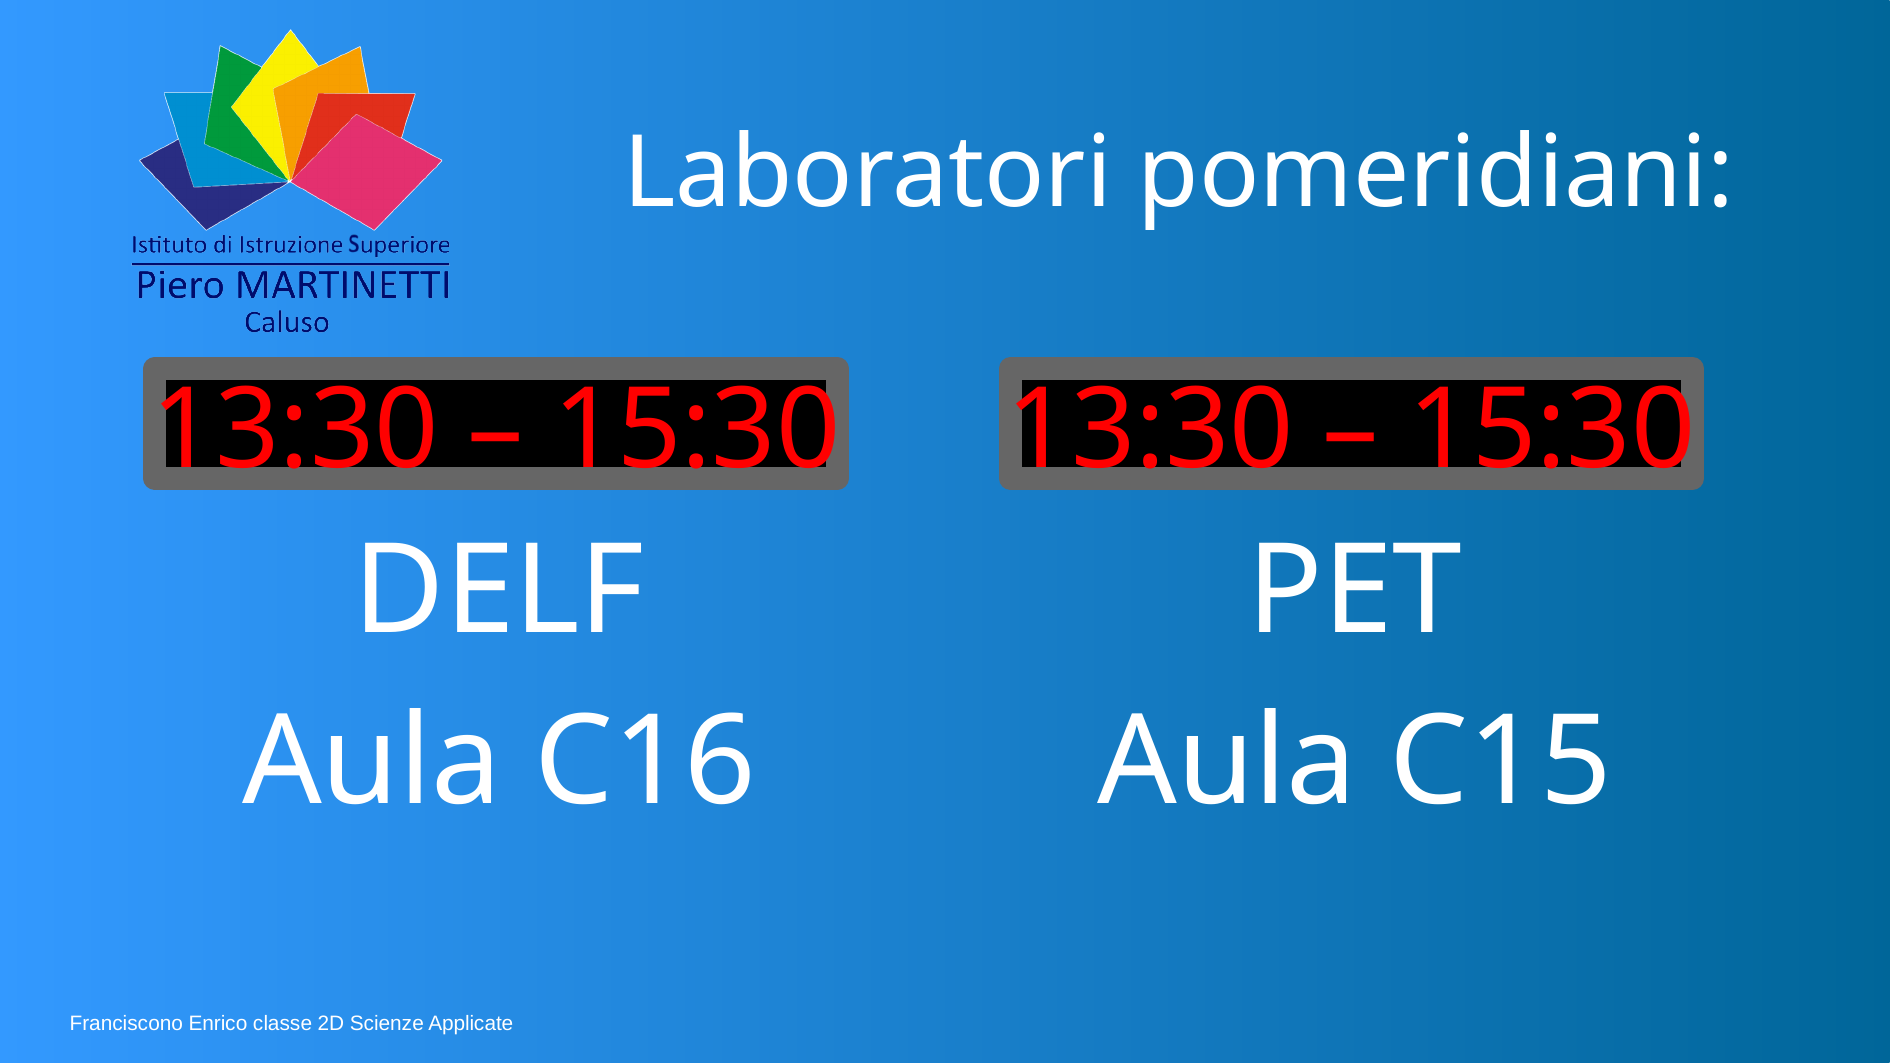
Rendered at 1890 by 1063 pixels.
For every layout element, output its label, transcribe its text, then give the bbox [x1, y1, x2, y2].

text_box 13:30 – 15:30 [154, 368, 838, 479]
picture [0, 23, 591, 355]
text_box Laboratori pomeridiani: [591, 91, 1861, 338]
text_box 13:30 – 15:30 [1010, 368, 1693, 479]
text_box PET Aula C15 [607, 491, 1890, 1042]
text_box DELF Aula C16 [0, 491, 607, 1042]
text_box Franciscono Enrico classe 2D Scienze Applicate [54, 1004, 628, 1063]
